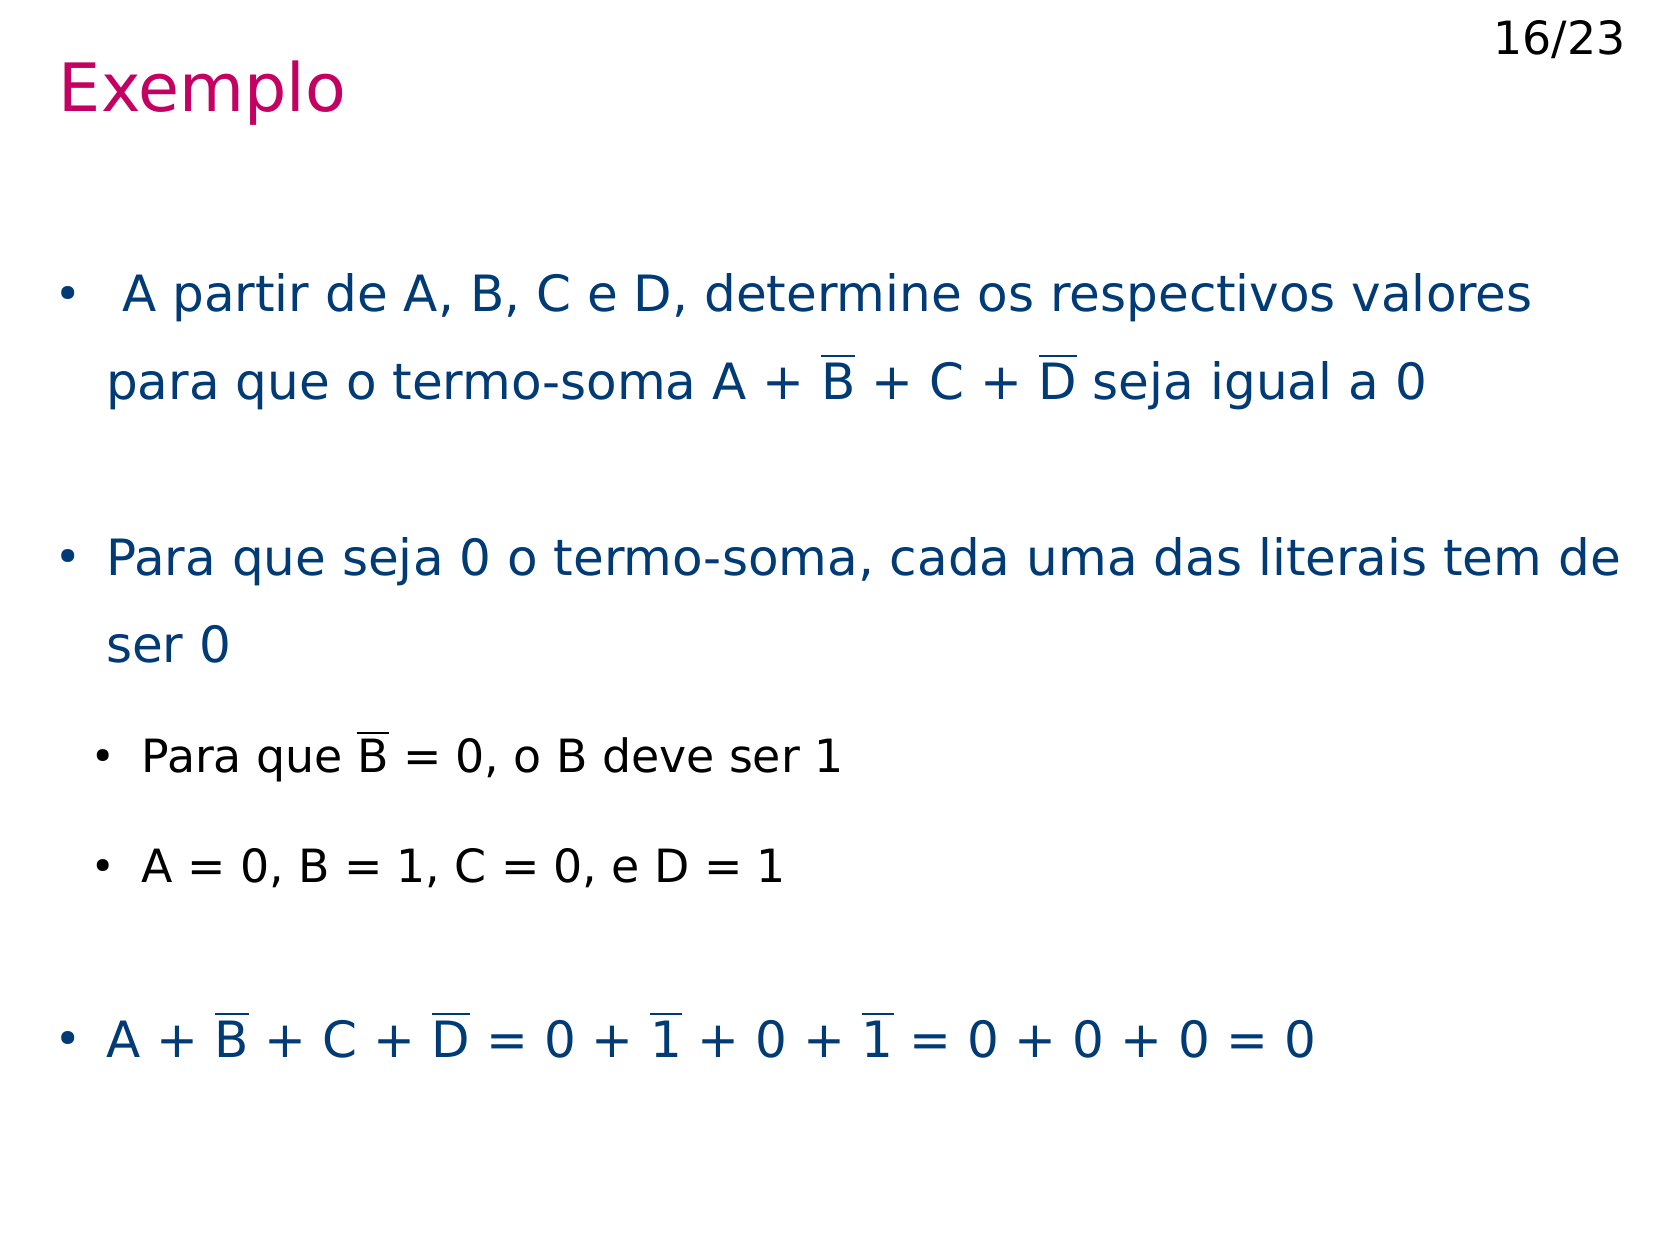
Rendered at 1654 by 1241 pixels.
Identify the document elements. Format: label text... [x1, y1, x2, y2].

title Exemplo [59, 29, 1625, 148]
list A partir de A, B, C e D, determine os respectivos valores para que o termo-soma A + B + C + D seja igual a 0 Para que seja 0 o termo-soma, cada uma das literais tem de ser 0 Para que B = 0, o B deve ser 1 A = 0, B = 1, C = 0, e D = 1 A + B + C + D = 0 + 1 + 0 + 1 = 0 + 0 + 0 = 0 [59, 236, 1625, 1211]
